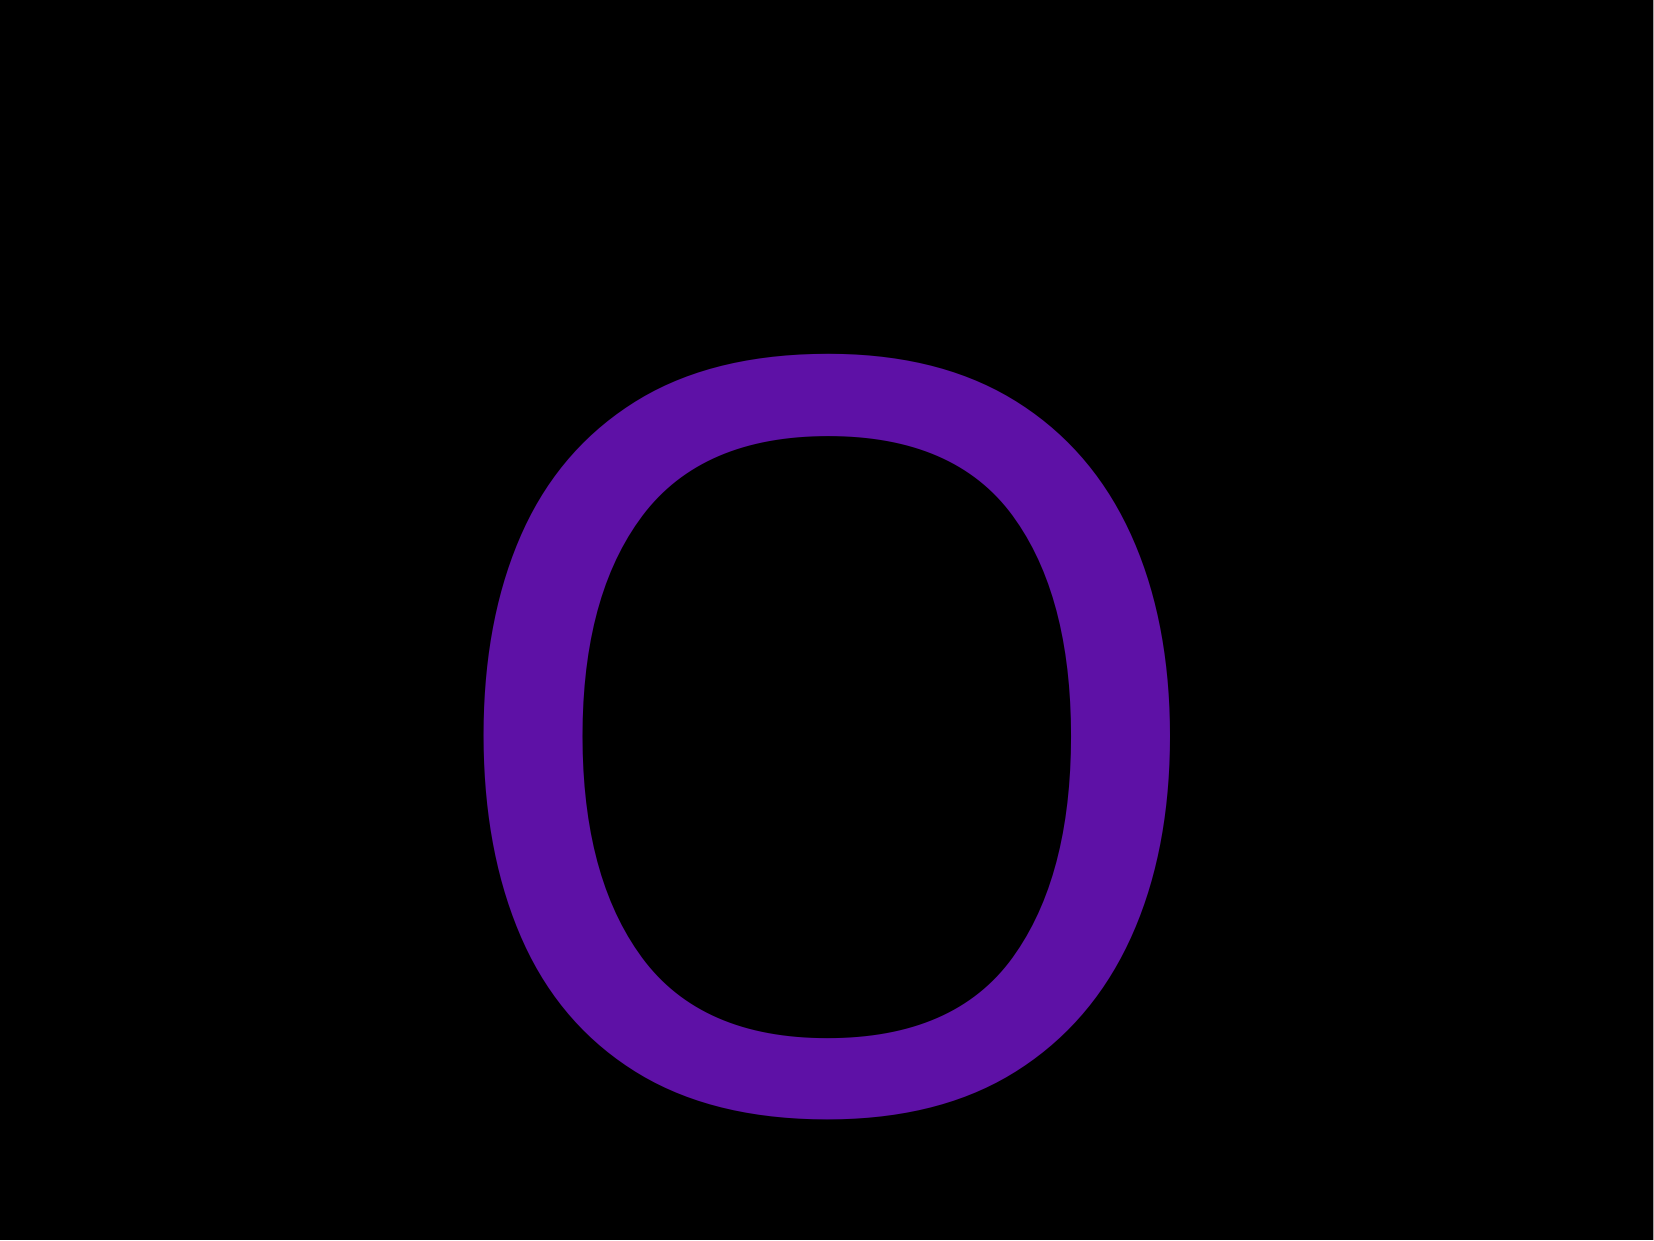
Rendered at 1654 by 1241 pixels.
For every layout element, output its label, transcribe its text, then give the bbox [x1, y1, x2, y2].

text_box O [29, 0, 1625, 1241]
